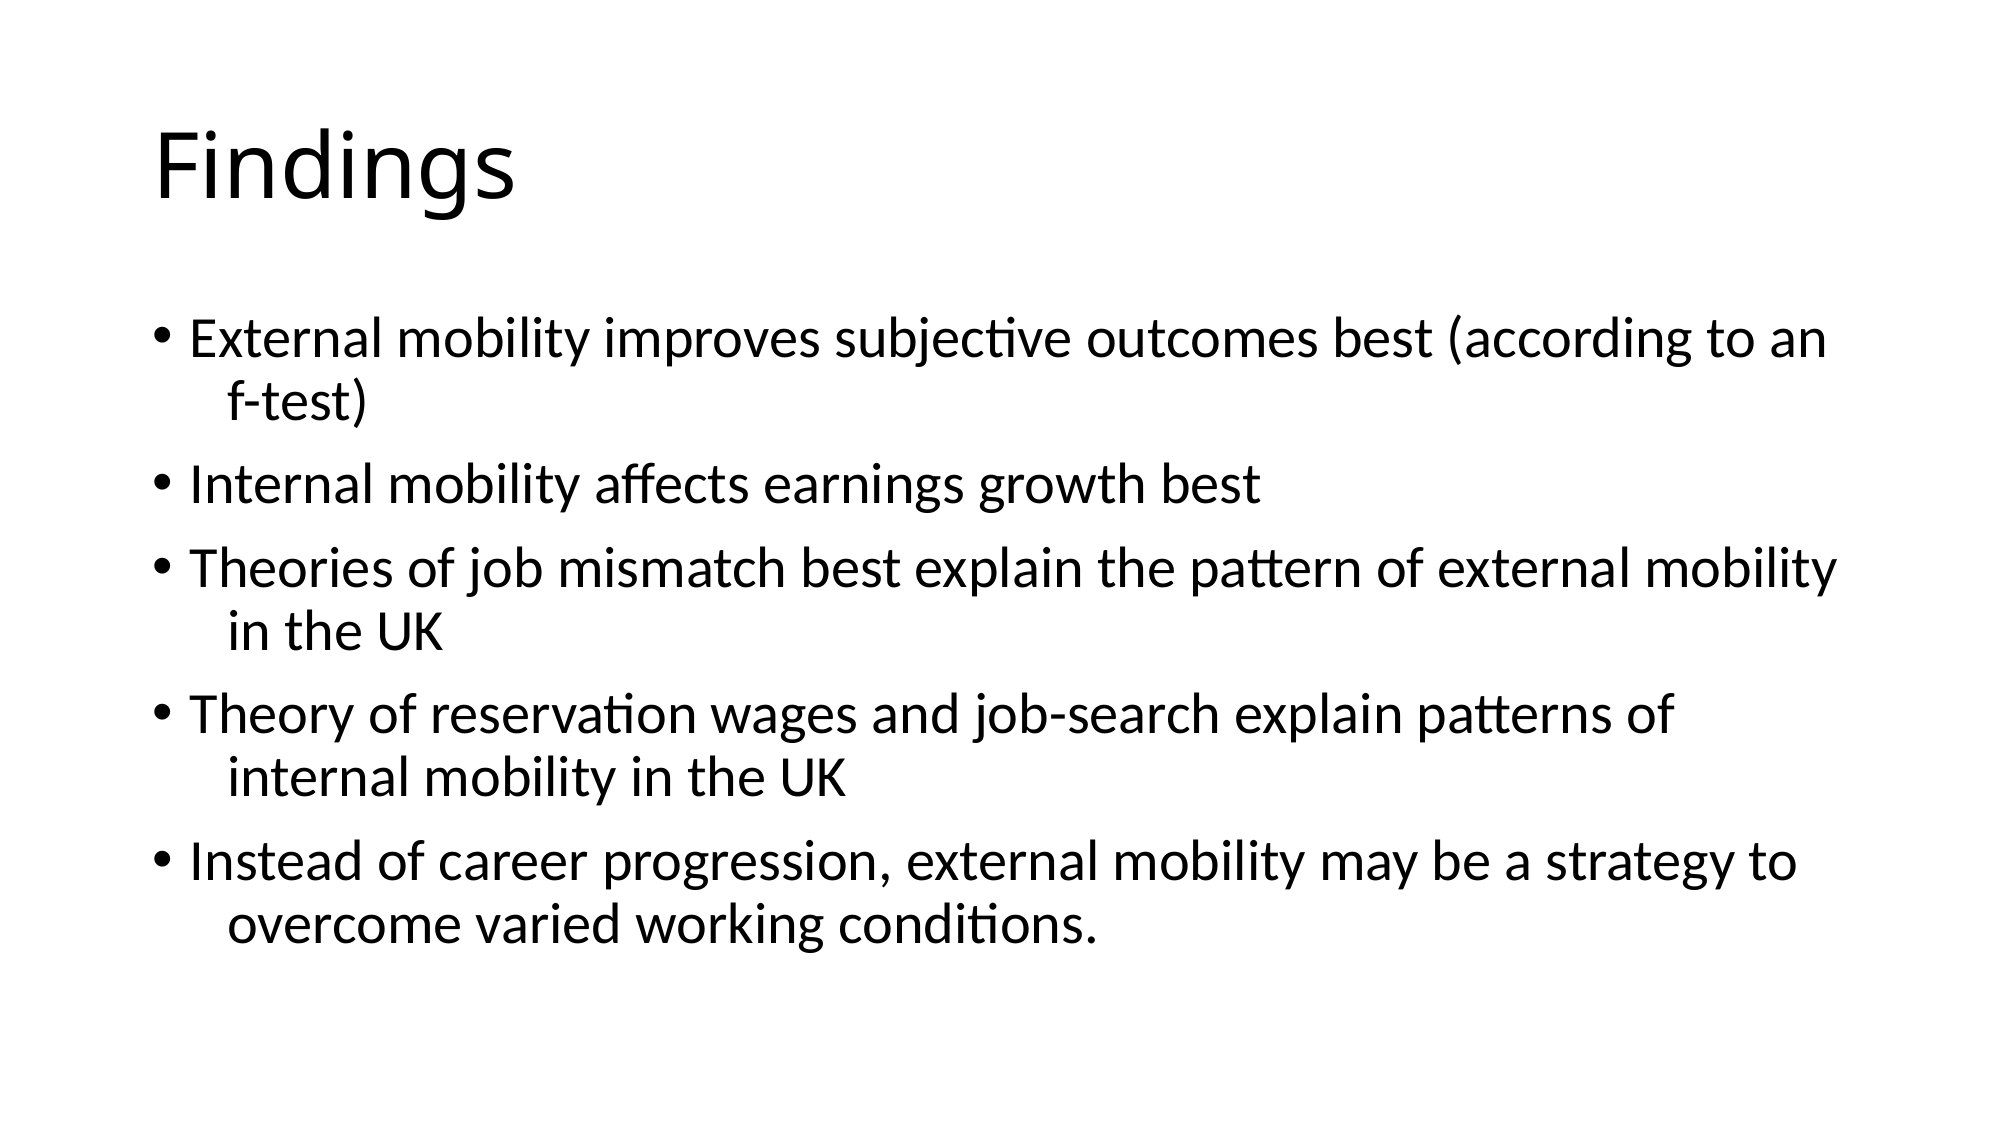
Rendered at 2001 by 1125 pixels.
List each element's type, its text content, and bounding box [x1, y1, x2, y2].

title Findings [137, 59, 1863, 278]
list External mobility improves subjective outcomes best (according to an f-test) Internal mobility affects earnings growth best Theories of job mismatch best explain the pattern of external mobility in the UK Theory of reservation wages and job-search explain patterns of internal mobility in the UK Instead of career progression, external mobility may be a strategy to overcome varied working conditions. [137, 299, 1863, 1014]
